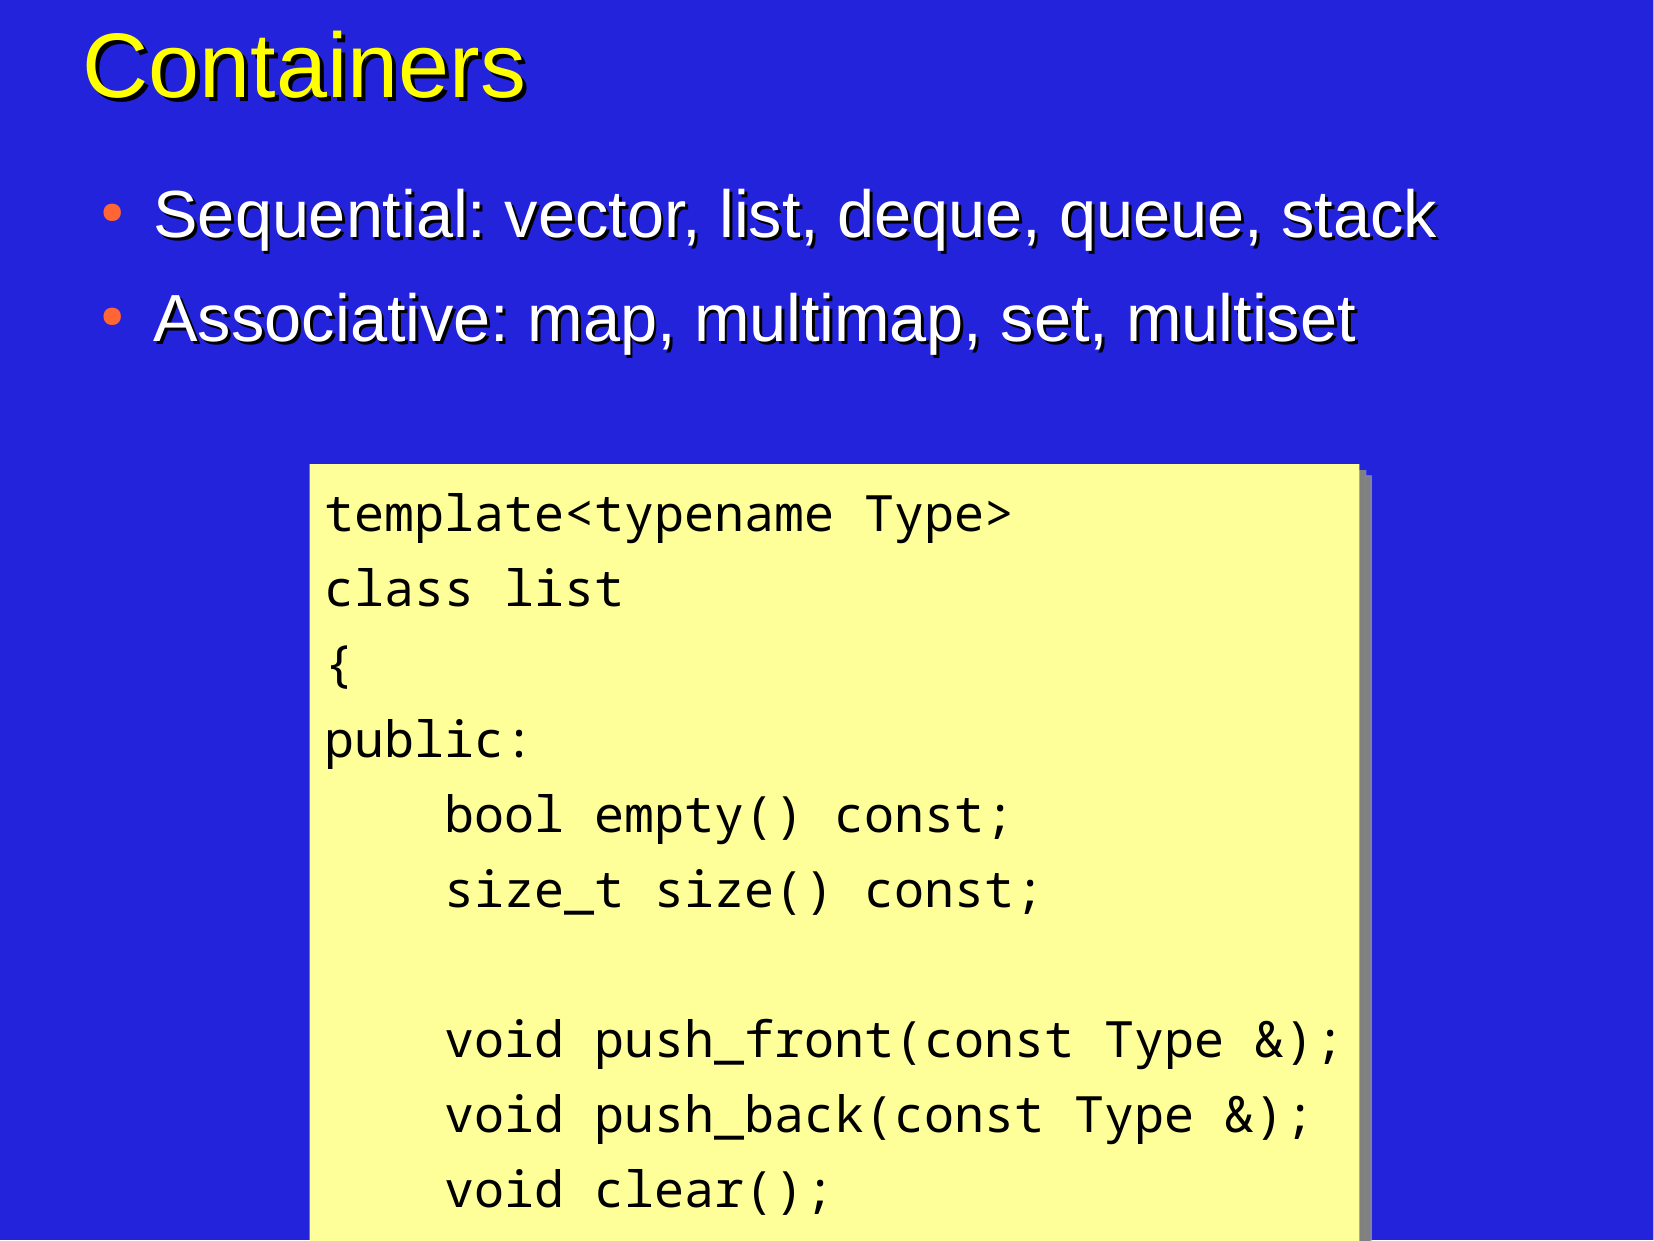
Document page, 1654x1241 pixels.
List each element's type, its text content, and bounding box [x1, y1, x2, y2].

title Containers [82, 2, 1571, 130]
text_box template<typename Type> class list { public: bool empty() const; size_t size() const; void push_front(const Type &); void push_back(const Type &); void clear(); ... }; [309, 464, 1360, 1241]
list Sequential: vector, list, deque, queue, stack Associative: map, multimap, set, multiset [82, 177, 1571, 1182]
